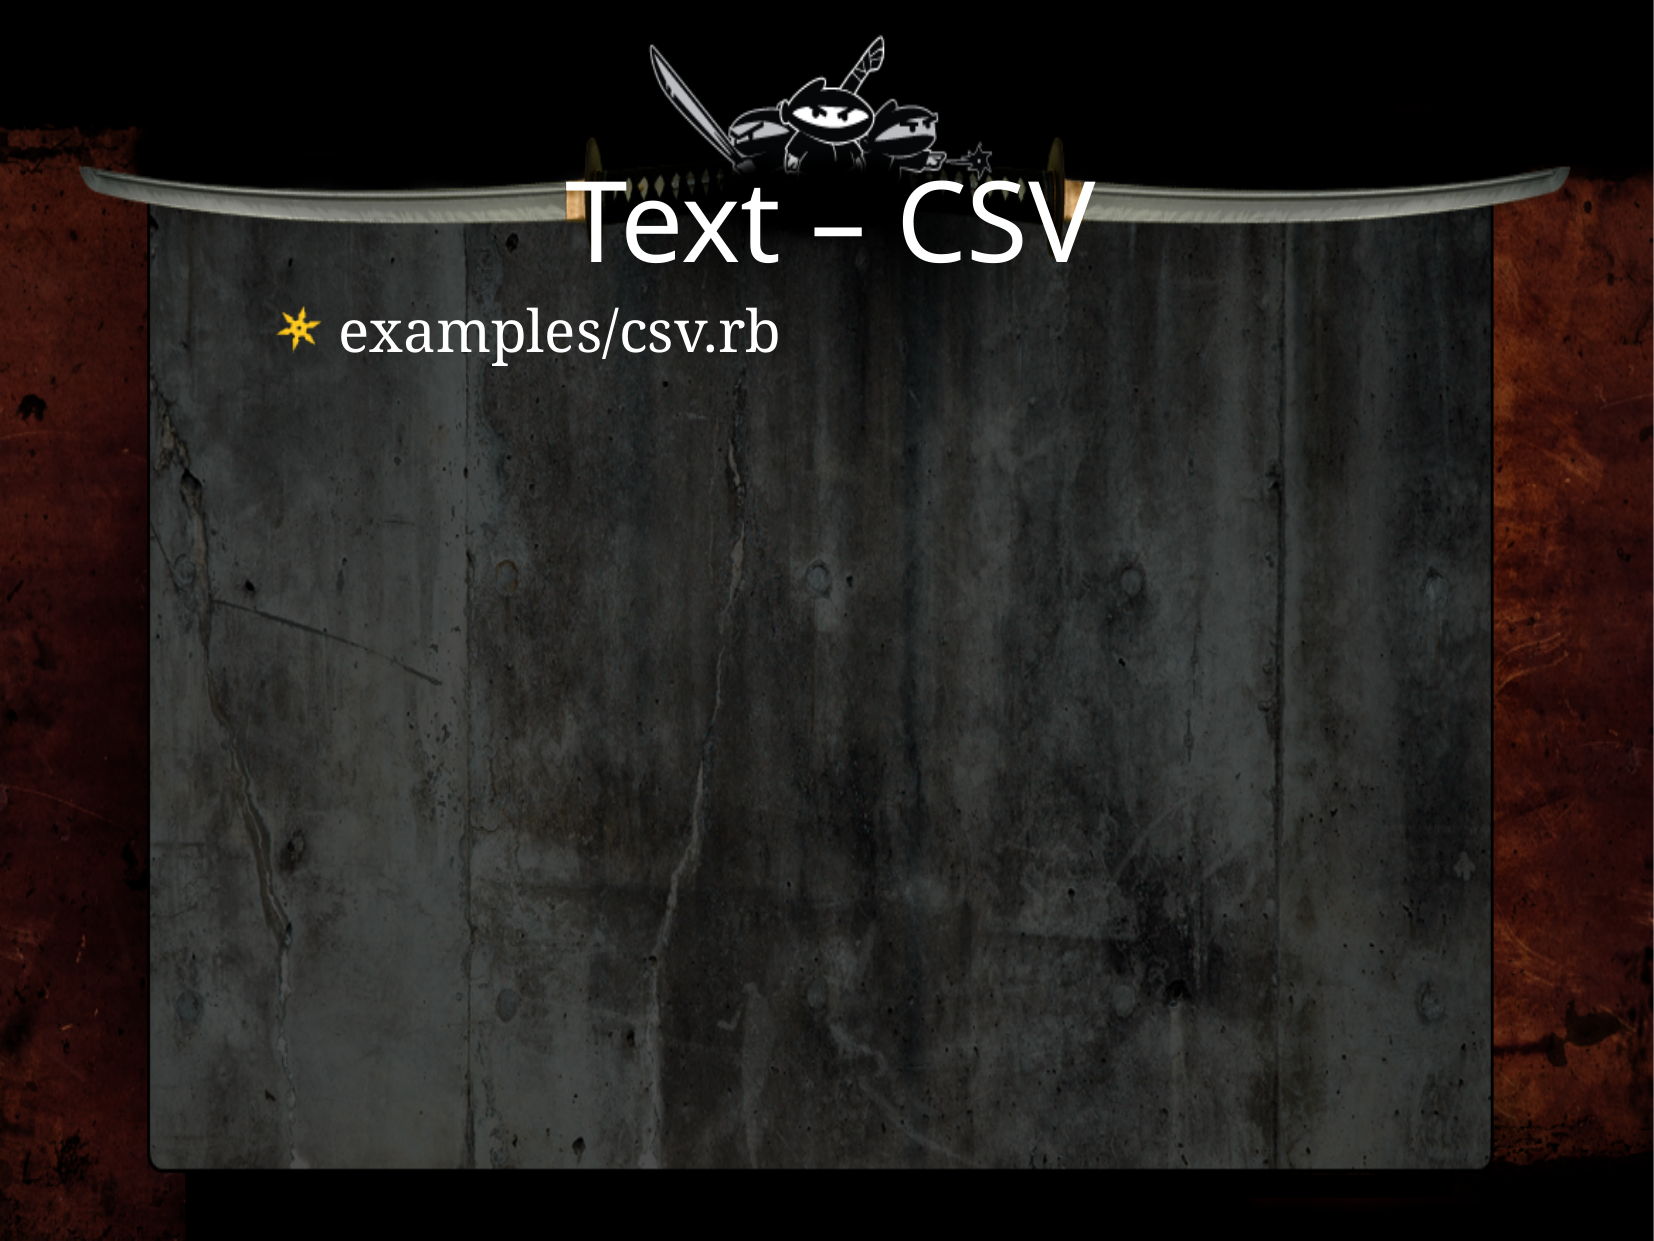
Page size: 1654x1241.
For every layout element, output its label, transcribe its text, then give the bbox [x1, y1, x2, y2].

list examples/csv.rb [187, 290, 1501, 1109]
picture [0, 0, 1654, 1241]
title Text – CSV [86, 154, 1576, 284]
